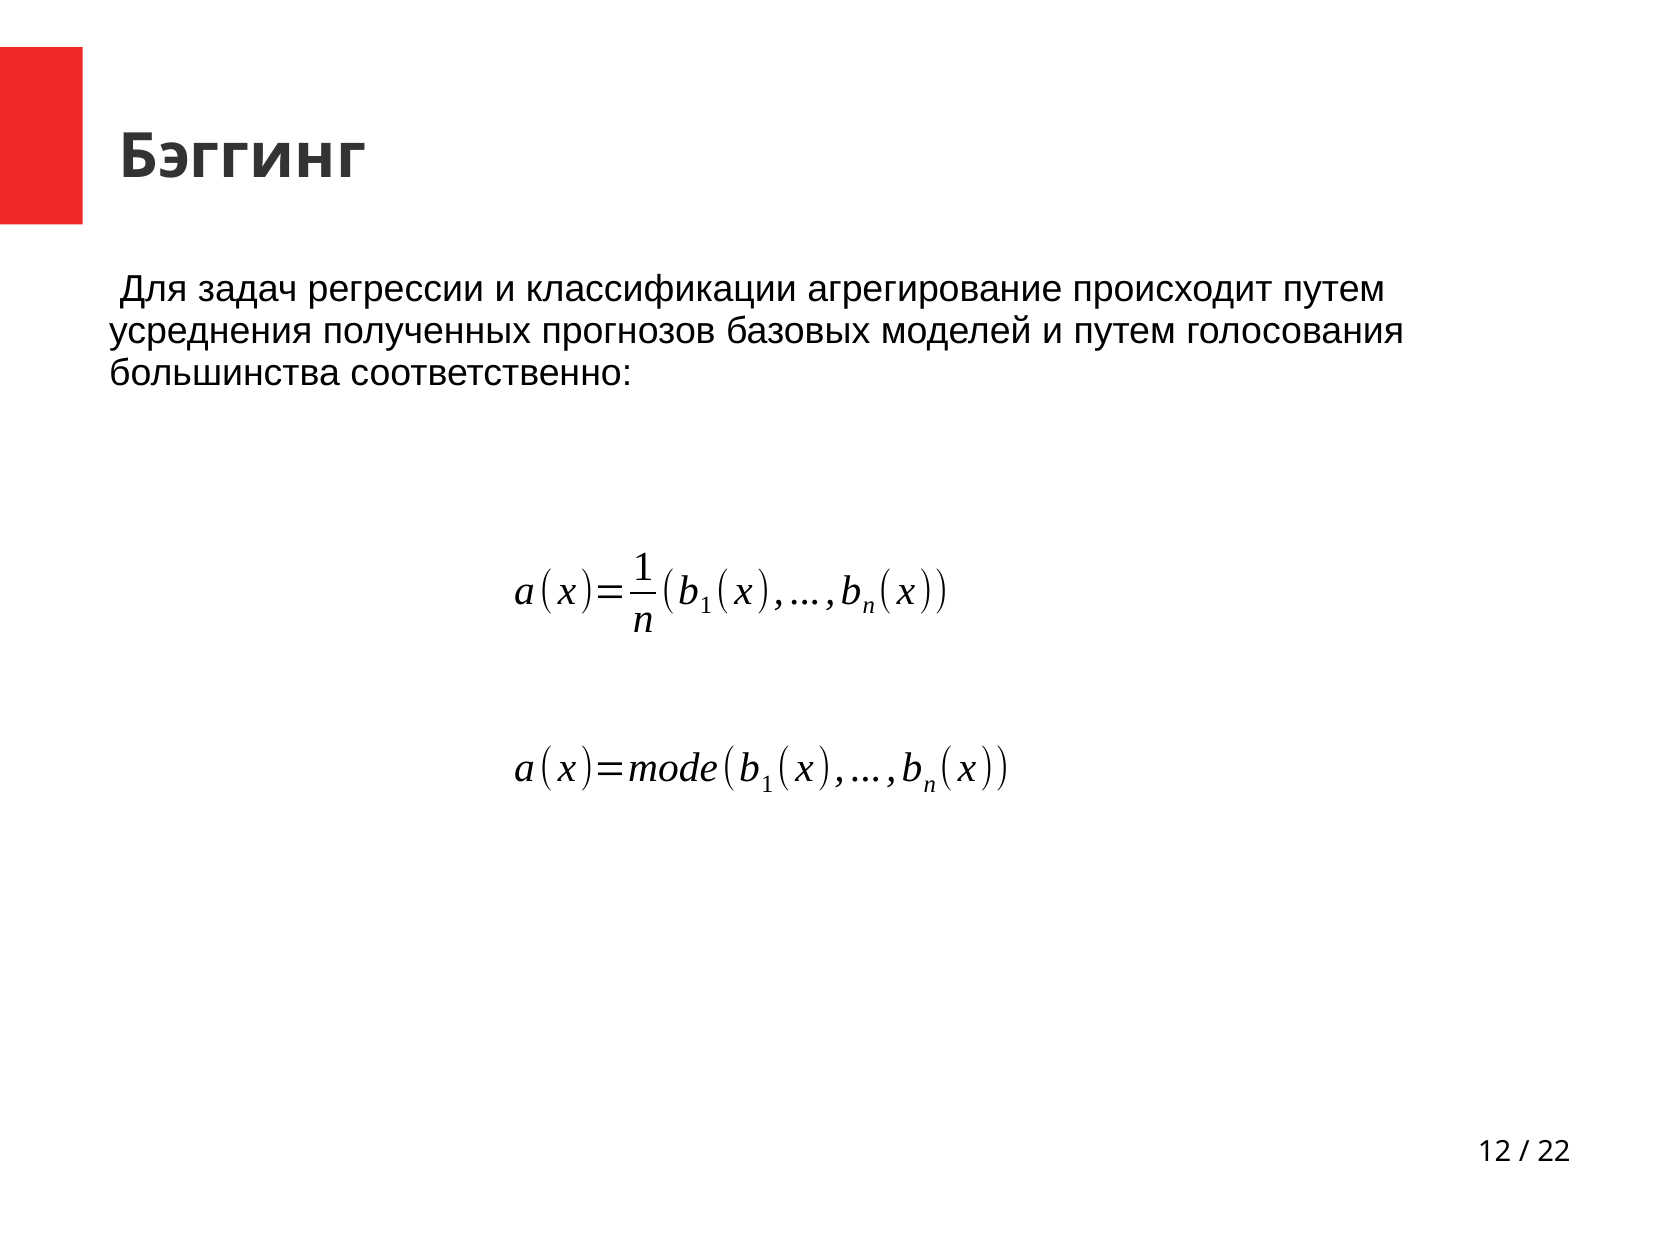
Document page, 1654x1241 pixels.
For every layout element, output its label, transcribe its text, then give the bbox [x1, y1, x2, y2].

text_box Для задач регрессии и классификации агрегирование происходит путем усреднения полученных прогнозов базовых моделей и путем голосования большинства соответственно: [94, 259, 1583, 863]
title Бэггинг [118, 49, 1571, 257]
chart [507, 543, 954, 642]
chart [507, 744, 1016, 798]
